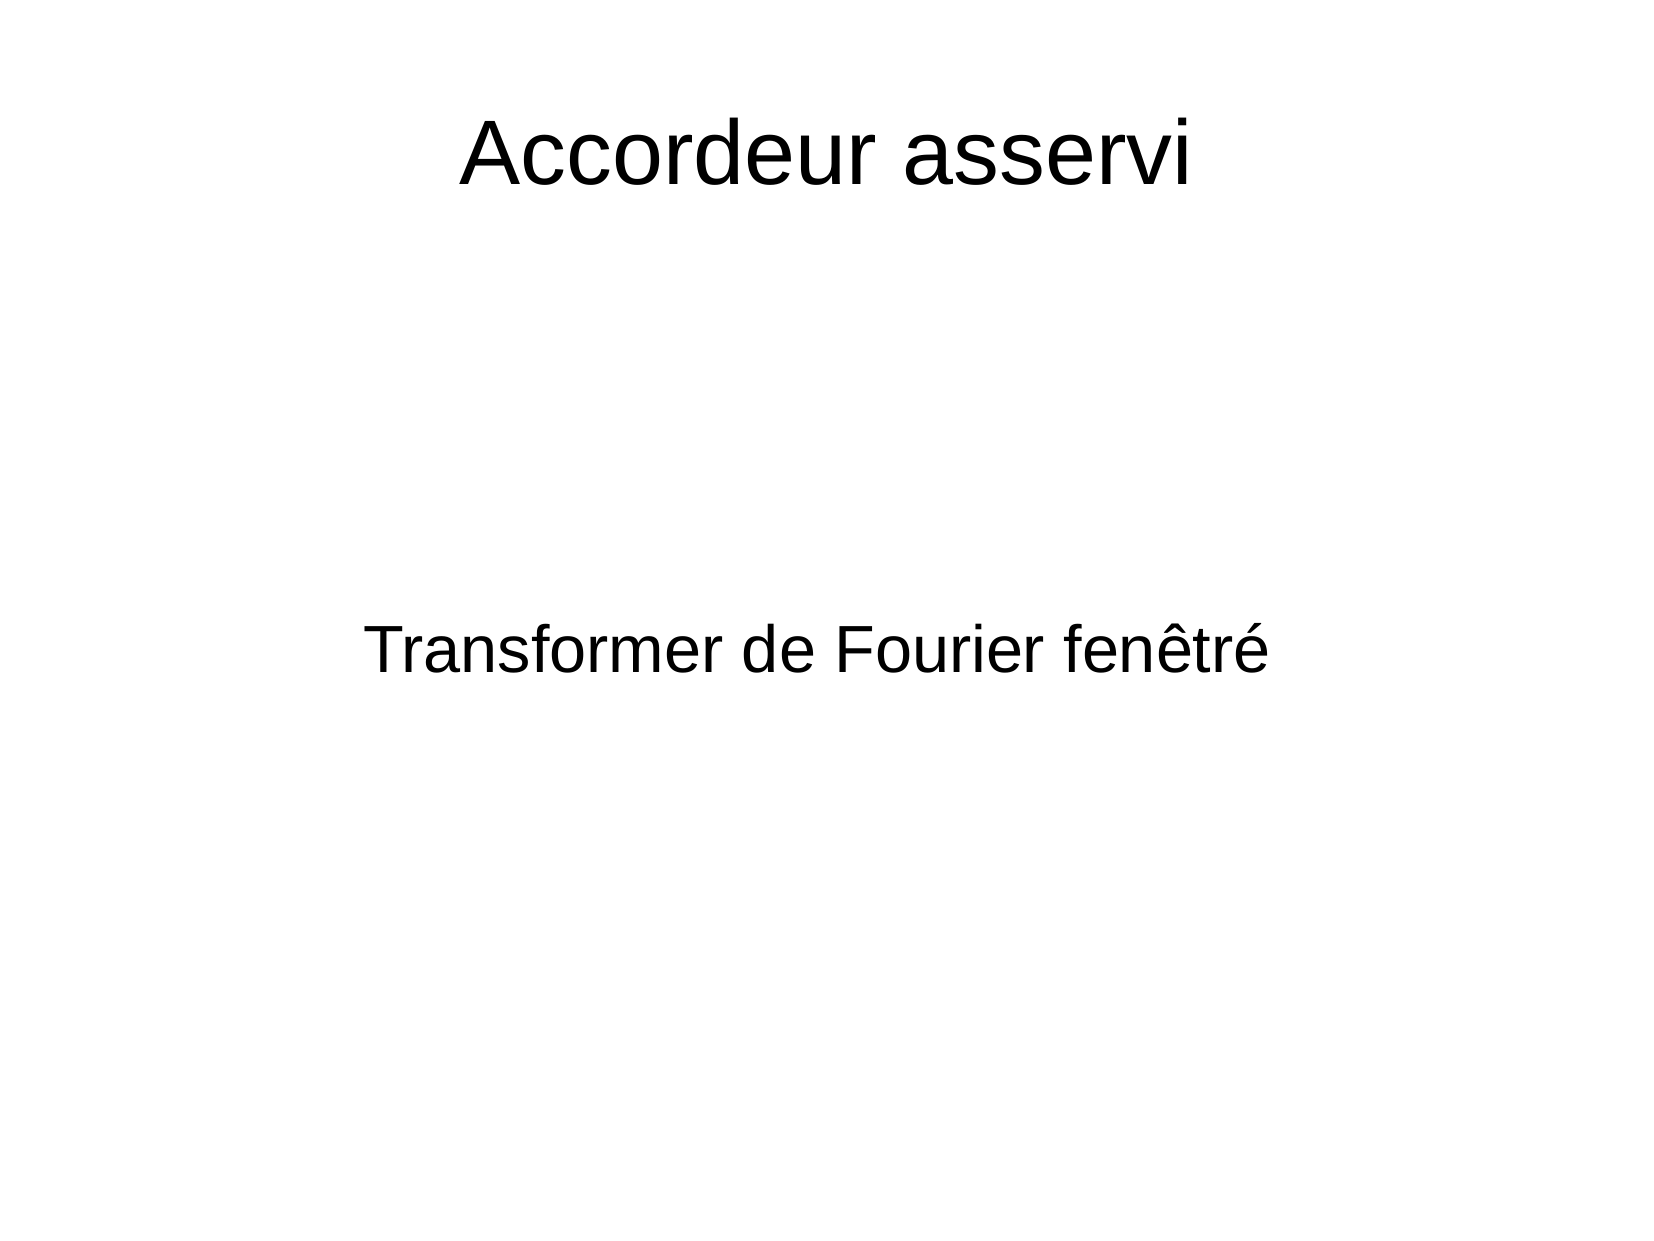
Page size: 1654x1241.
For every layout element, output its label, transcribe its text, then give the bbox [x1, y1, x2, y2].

title Accordeur asservi [82, 49, 1571, 257]
subtitle Transformer de Fourier fenêtré [82, 290, 1571, 1010]
